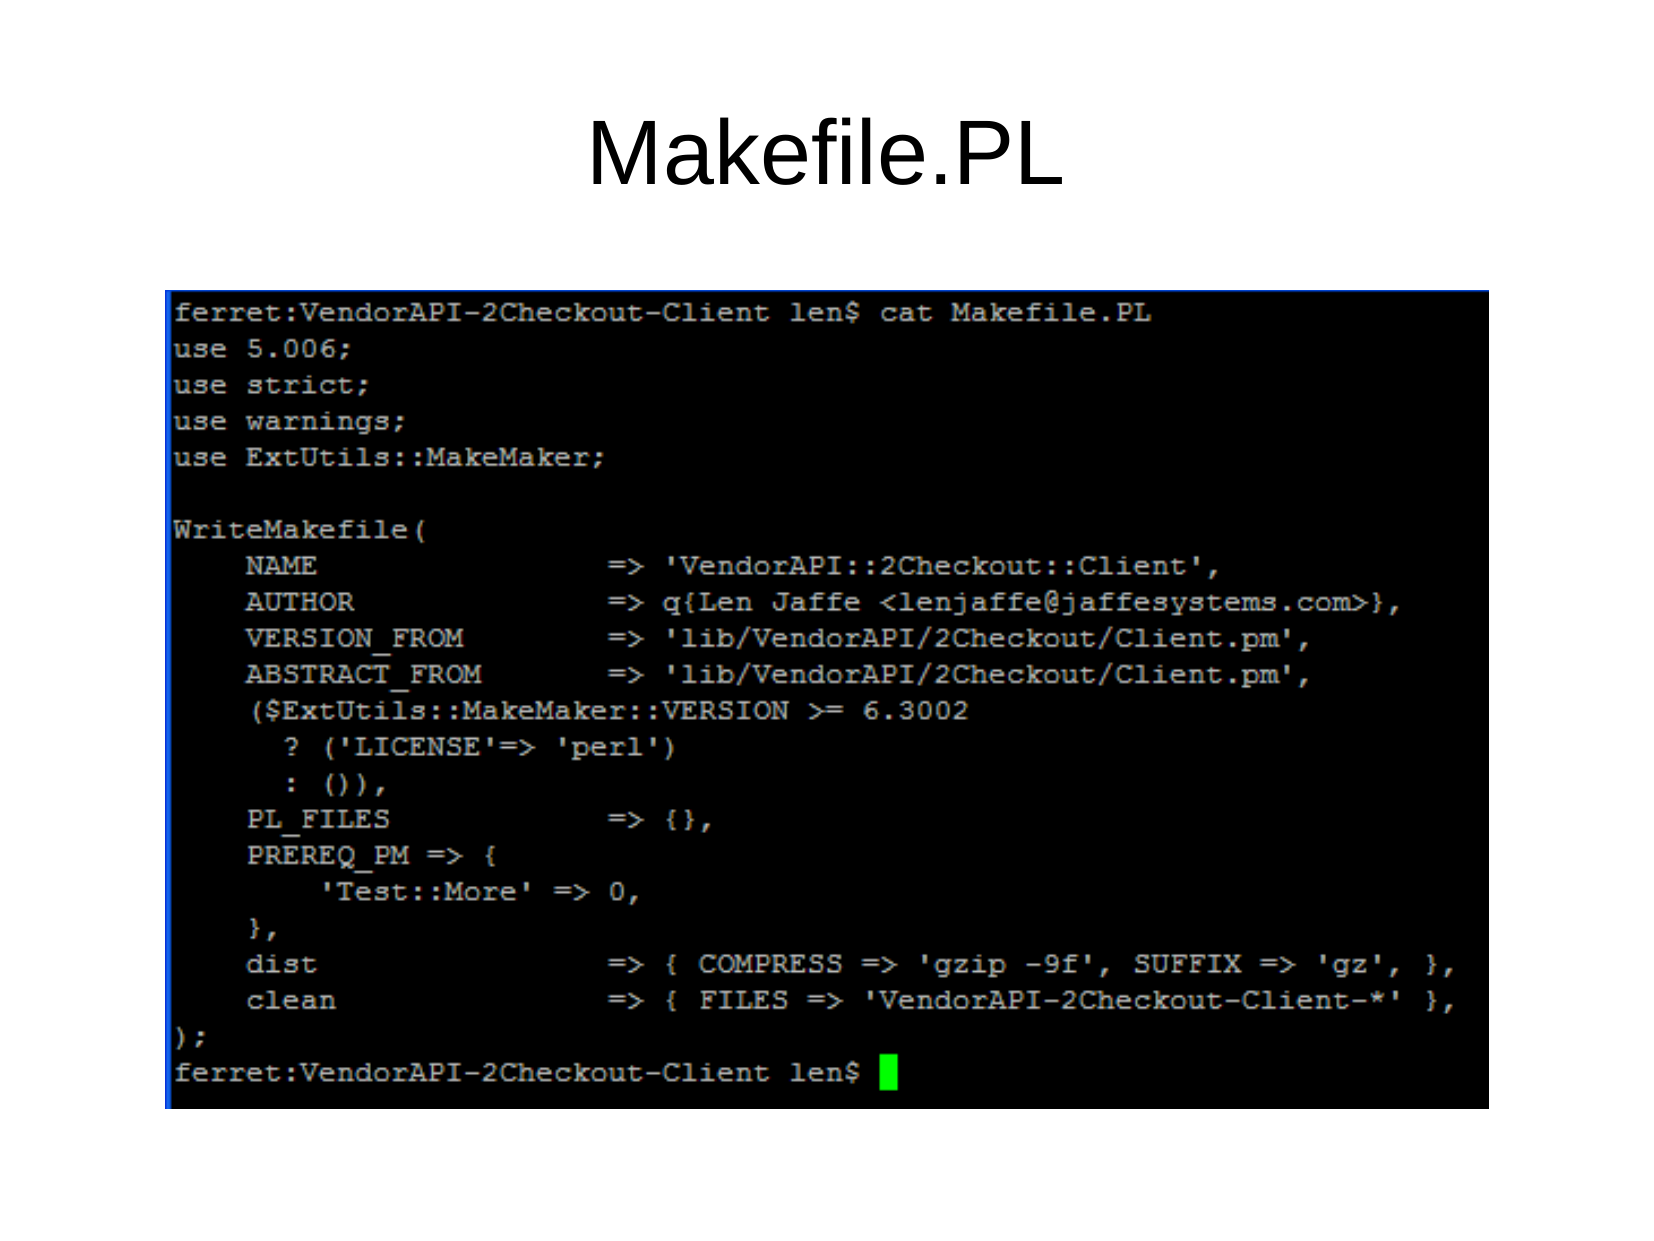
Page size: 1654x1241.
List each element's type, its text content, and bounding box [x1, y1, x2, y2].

title Makefile.PL [82, 49, 1571, 257]
picture [165, 290, 1489, 1109]
